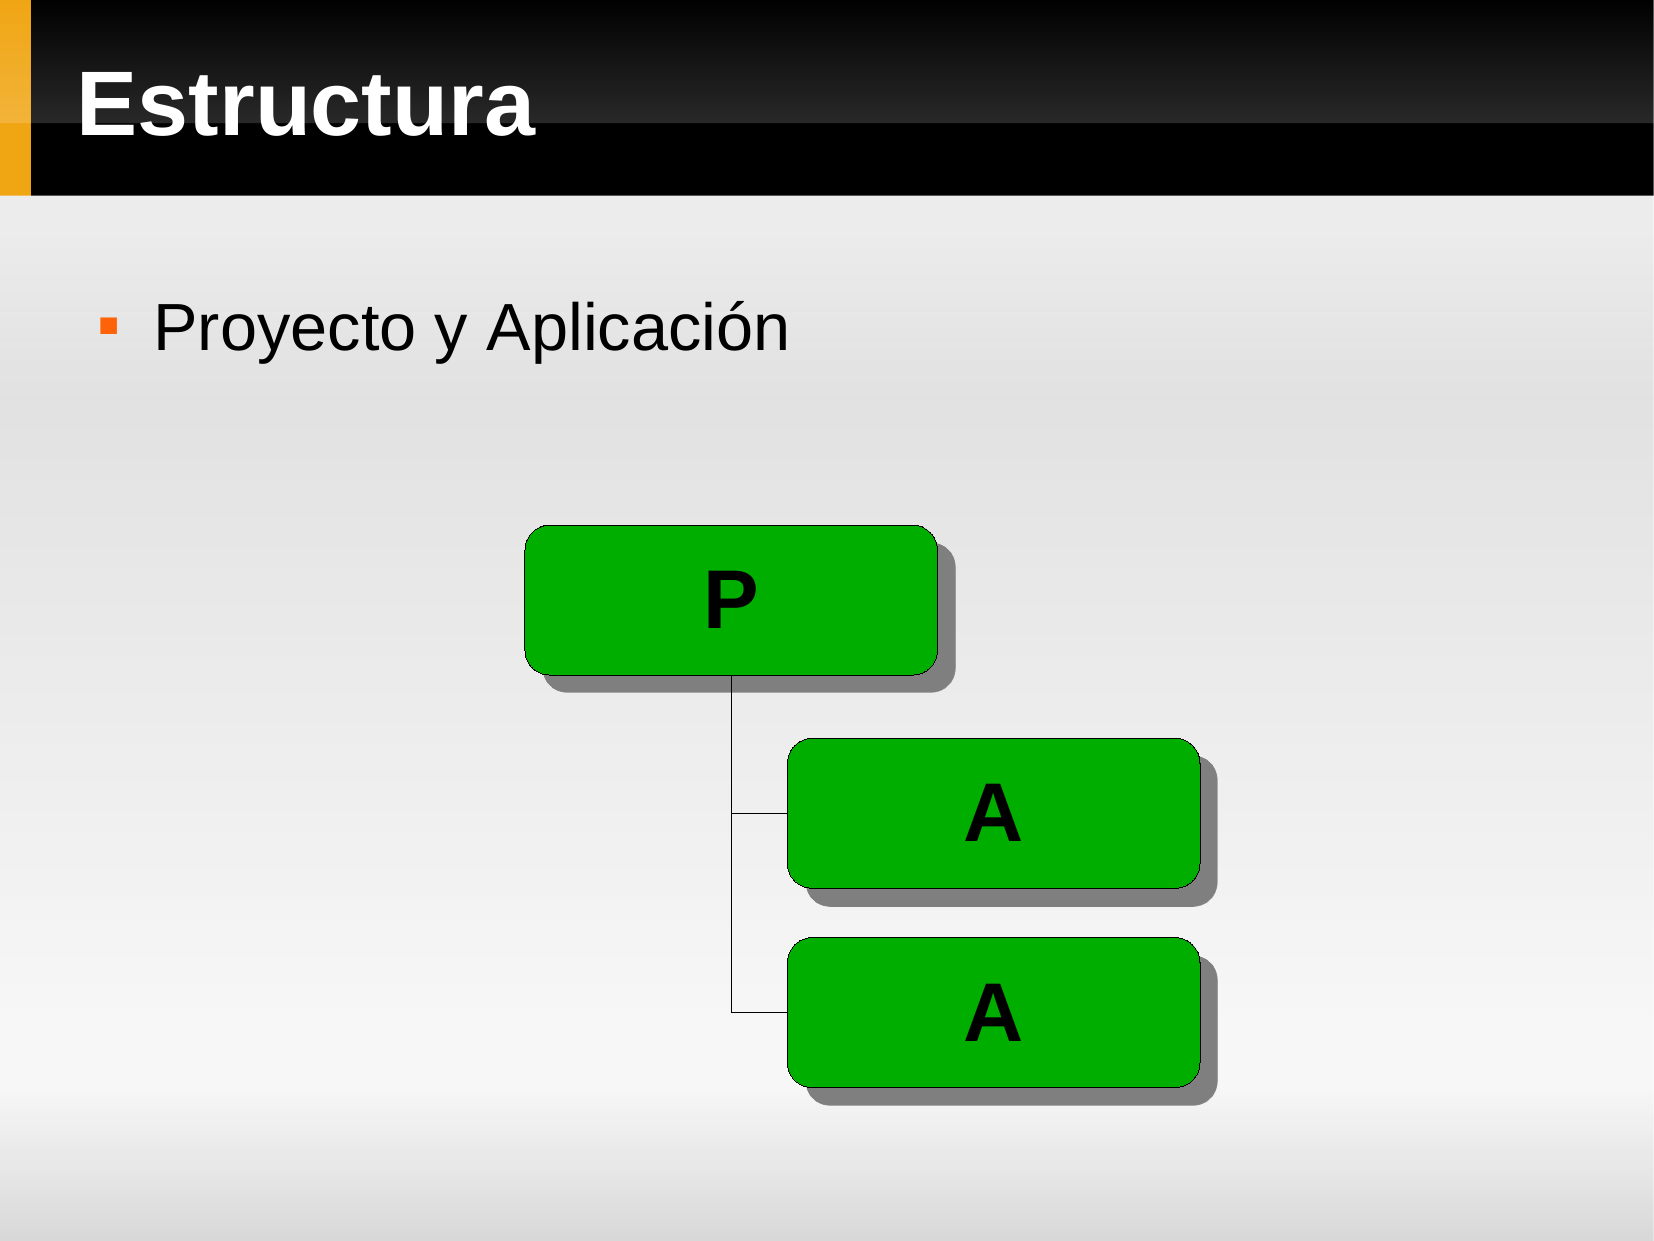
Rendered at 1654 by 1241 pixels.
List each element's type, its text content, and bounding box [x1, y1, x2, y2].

text_box A [787, 738, 1201, 889]
picture [0, 0, 1654, 1241]
text_box A [787, 937, 1201, 1088]
title Estructura [76, 7, 1565, 200]
list Proyecto y Aplicación [82, 290, 1571, 1094]
text_box P [524, 525, 938, 676]
